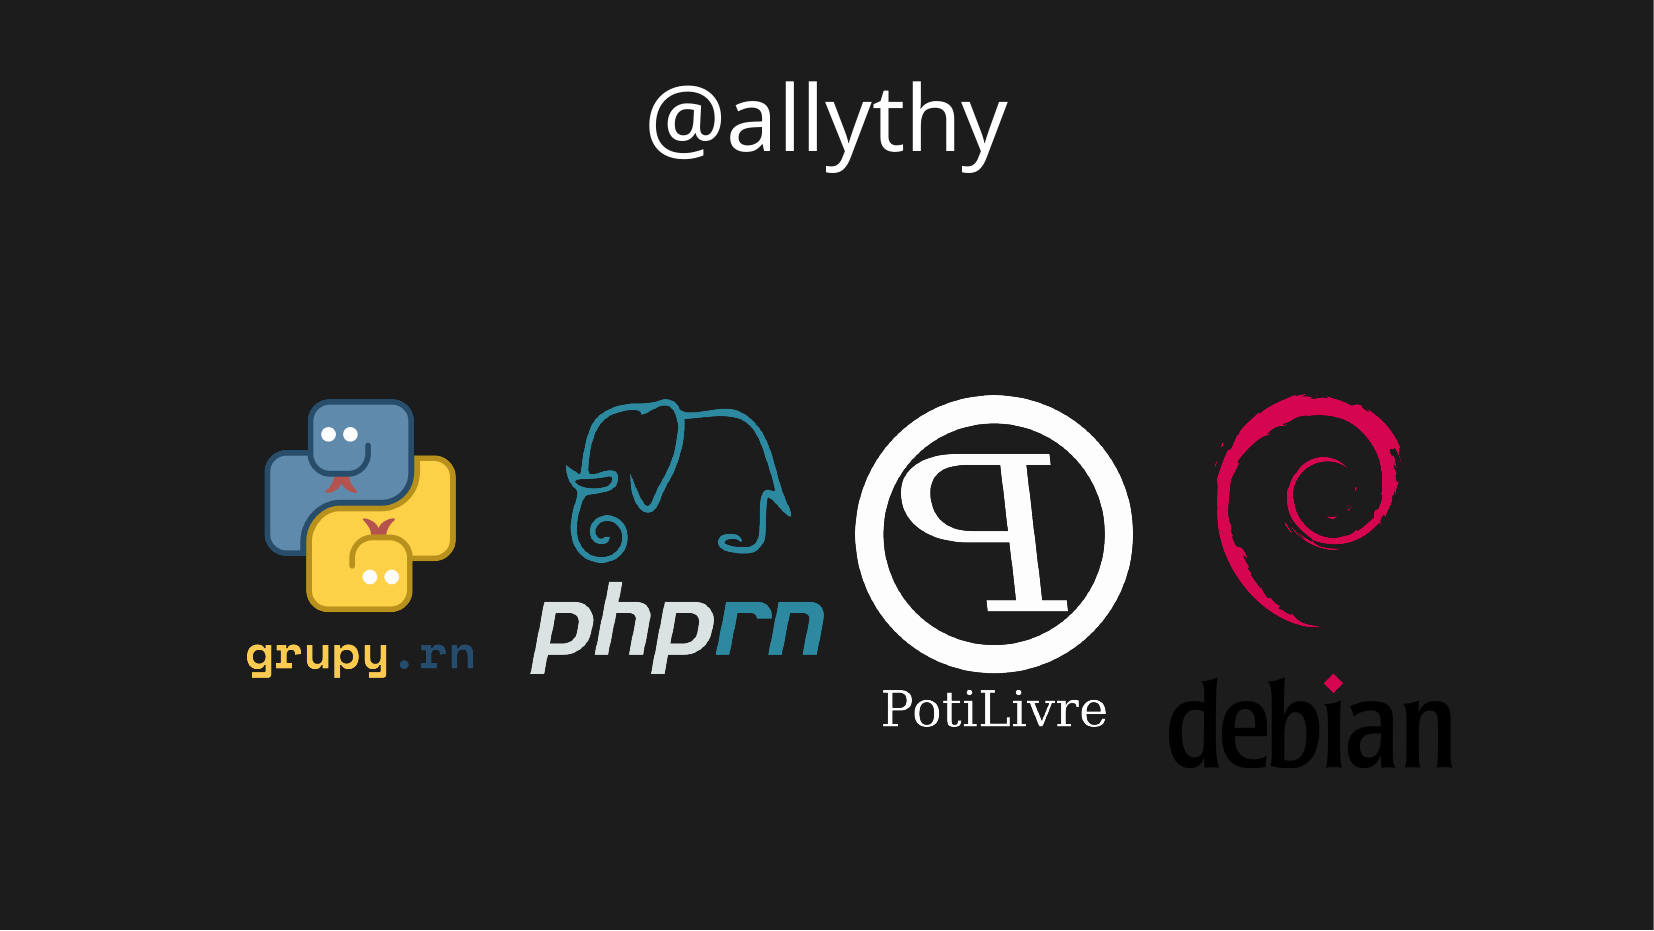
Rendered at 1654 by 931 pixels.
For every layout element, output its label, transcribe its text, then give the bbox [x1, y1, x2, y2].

picture [530, 399, 824, 674]
picture [212, 389, 508, 685]
picture [1169, 392, 1453, 768]
picture [855, 395, 1133, 727]
text_box @allythy [82, 37, 1571, 193]
